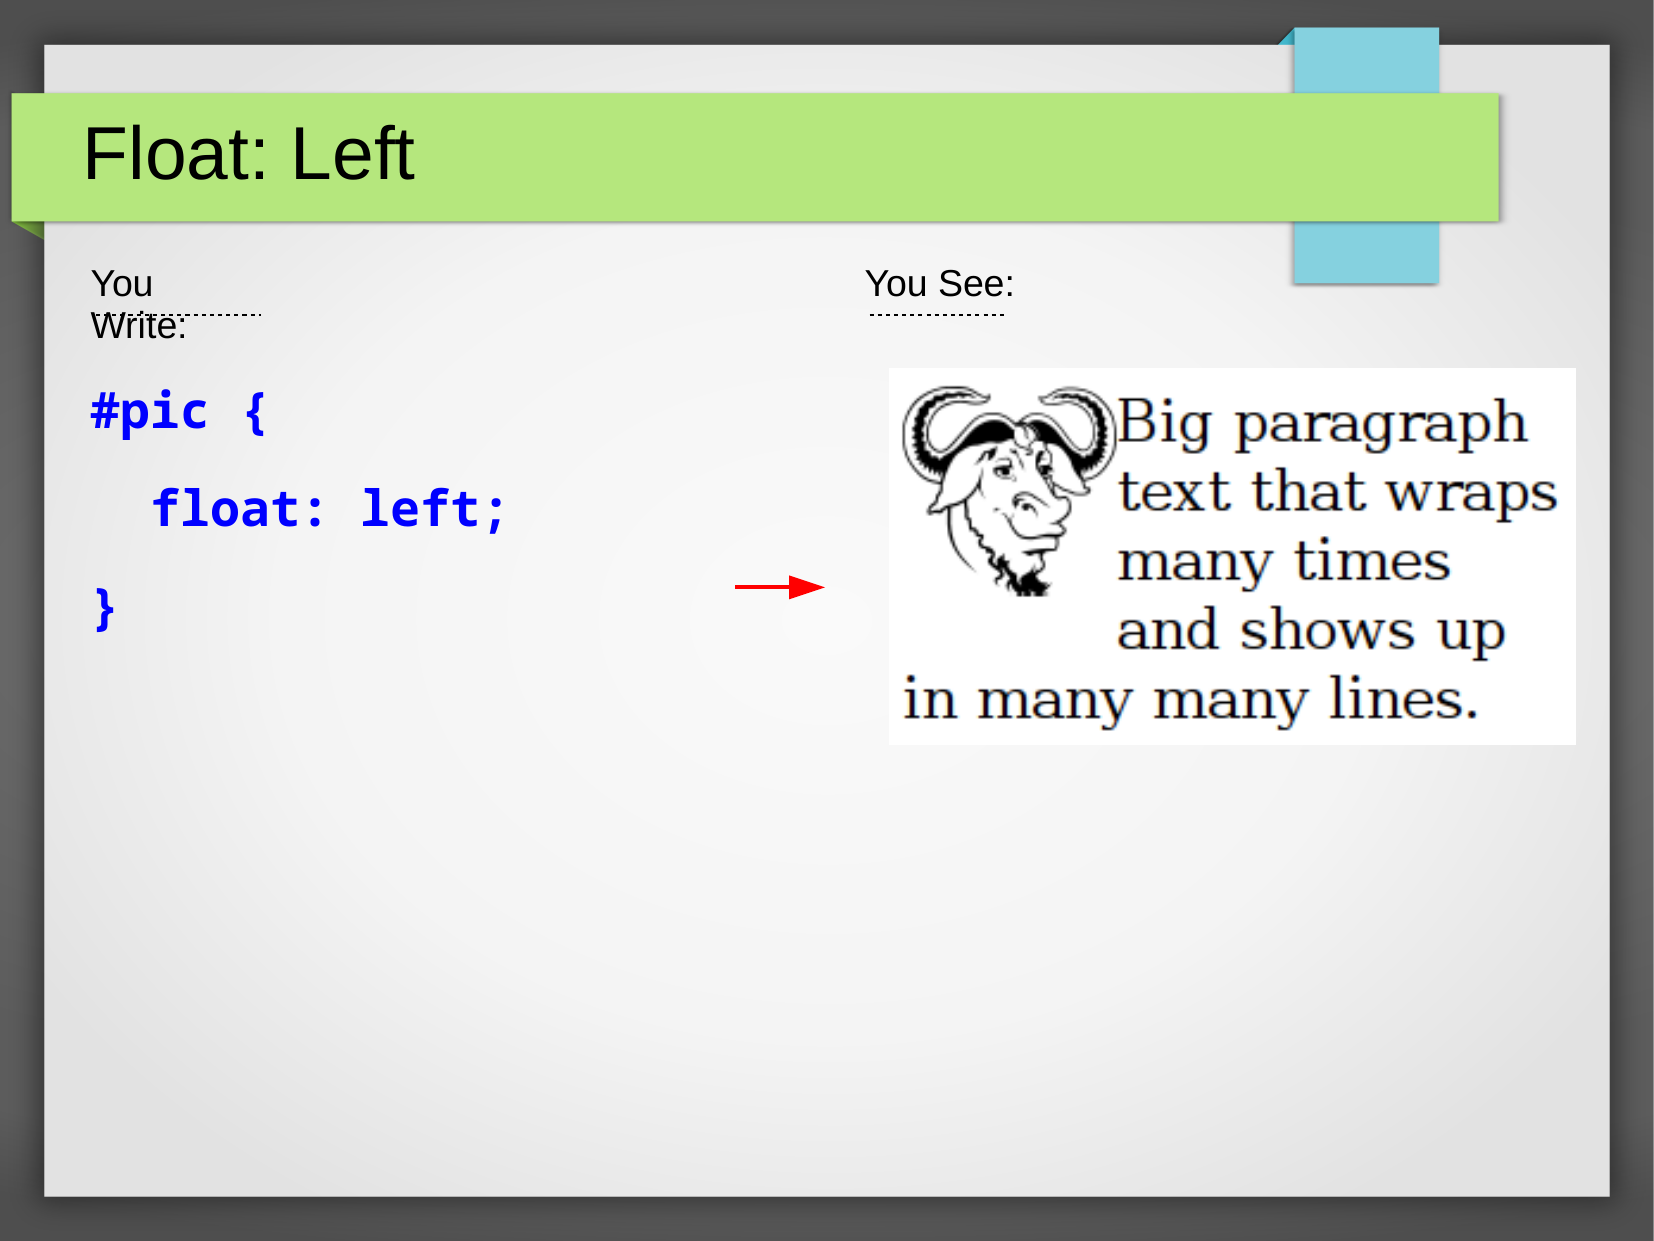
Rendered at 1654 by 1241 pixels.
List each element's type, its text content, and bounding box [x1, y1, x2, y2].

title Float: Left [82, 94, 1264, 213]
text_box You Write: [75, 255, 277, 313]
picture [0, 0, 1654, 1241]
list #pic { float: left; } [90, 375, 1040, 1156]
text_box You See: [849, 255, 1030, 313]
